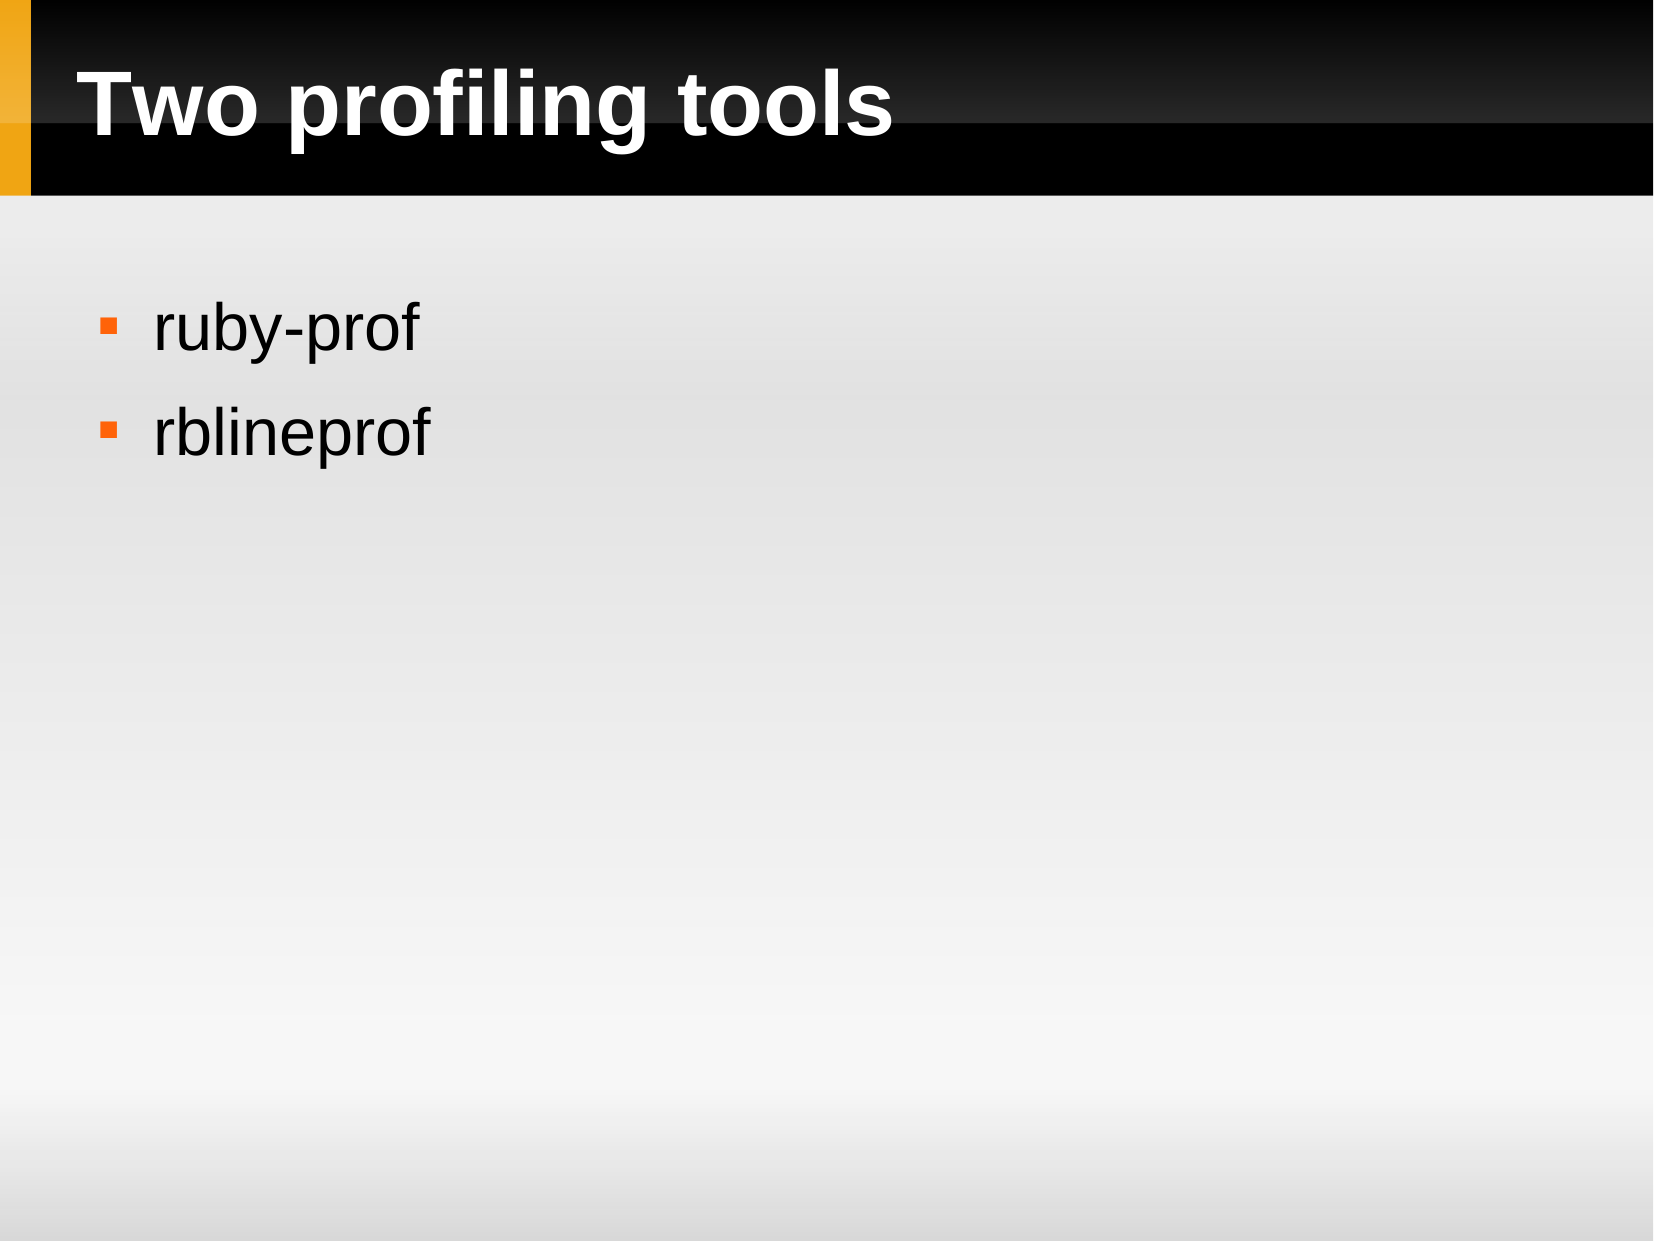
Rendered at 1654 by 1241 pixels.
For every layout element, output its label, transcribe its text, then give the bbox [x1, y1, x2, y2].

title Two profiling tools [76, 0, 1565, 208]
picture [0, 0, 1654, 1241]
list ruby-prof rblineprof [82, 290, 1571, 1109]
